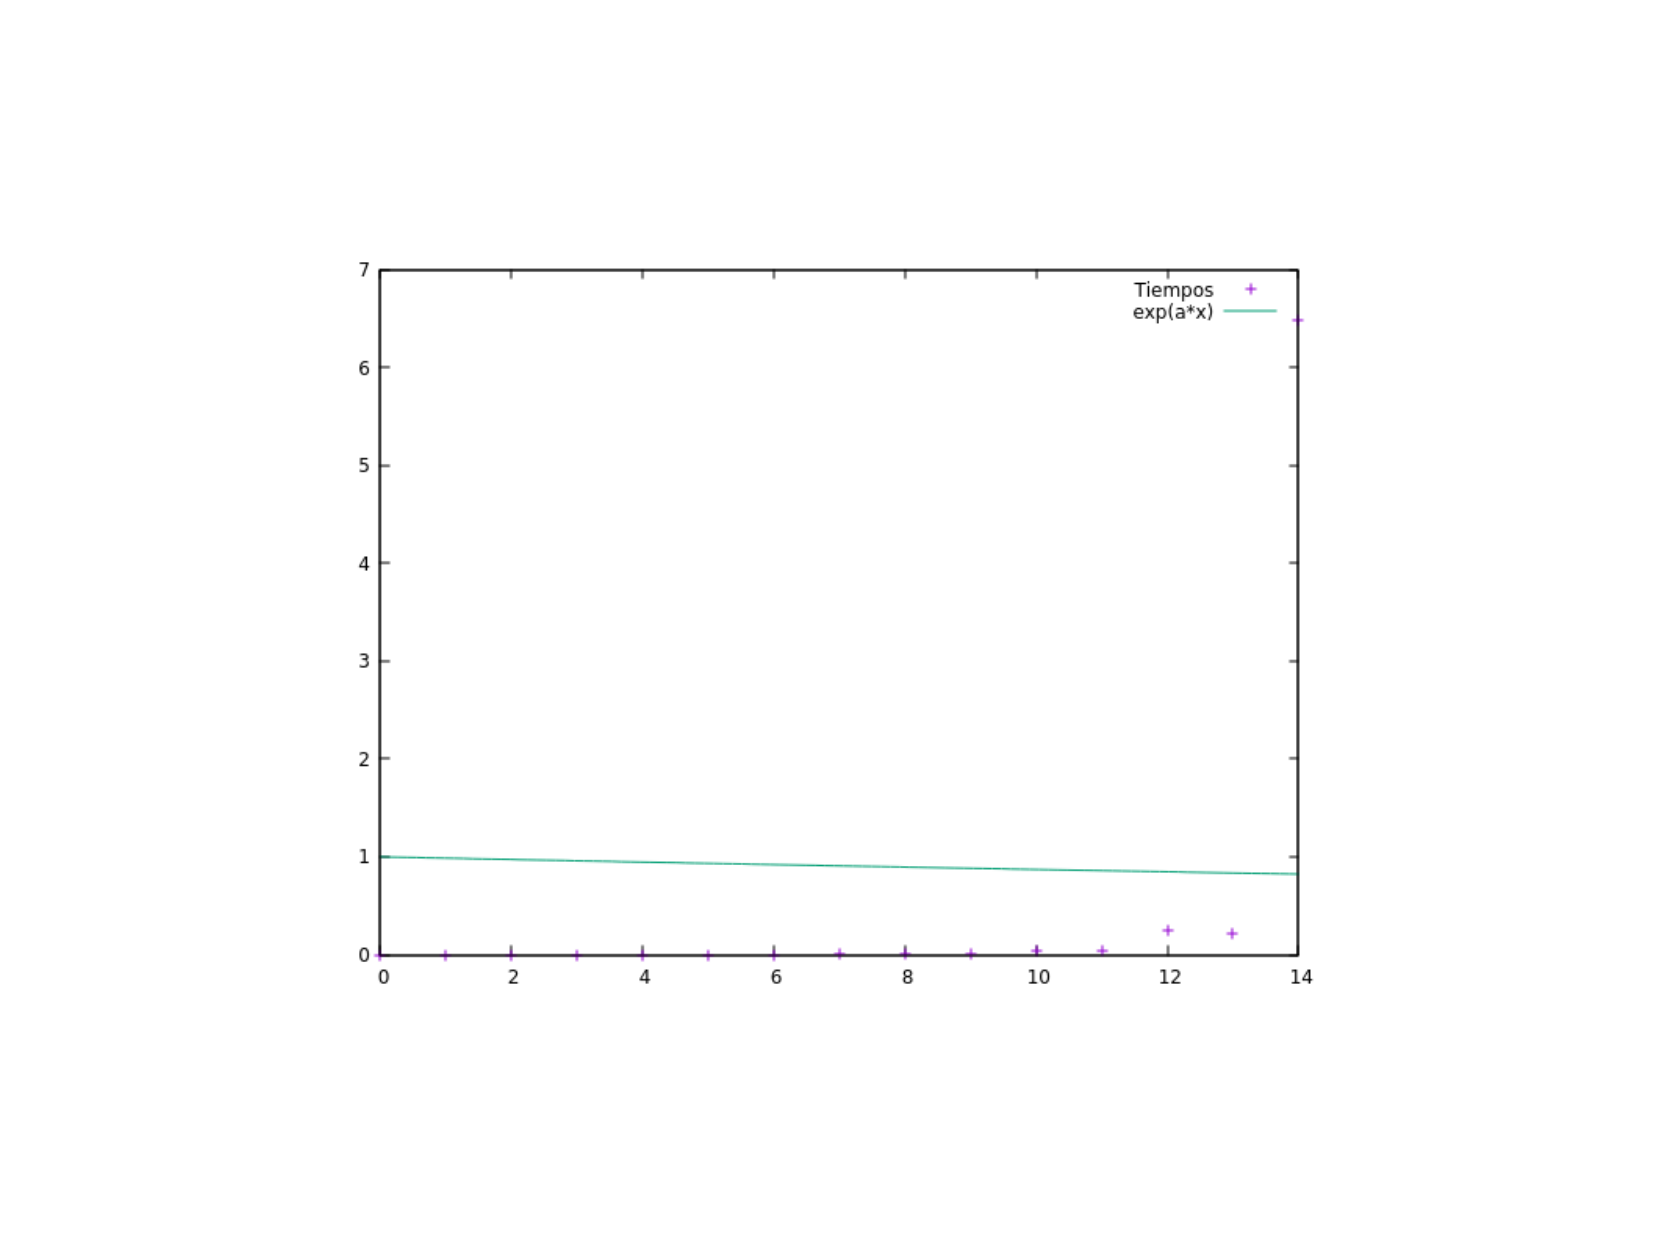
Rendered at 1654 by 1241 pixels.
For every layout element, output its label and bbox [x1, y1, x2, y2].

picture [330, 247, 1331, 998]
